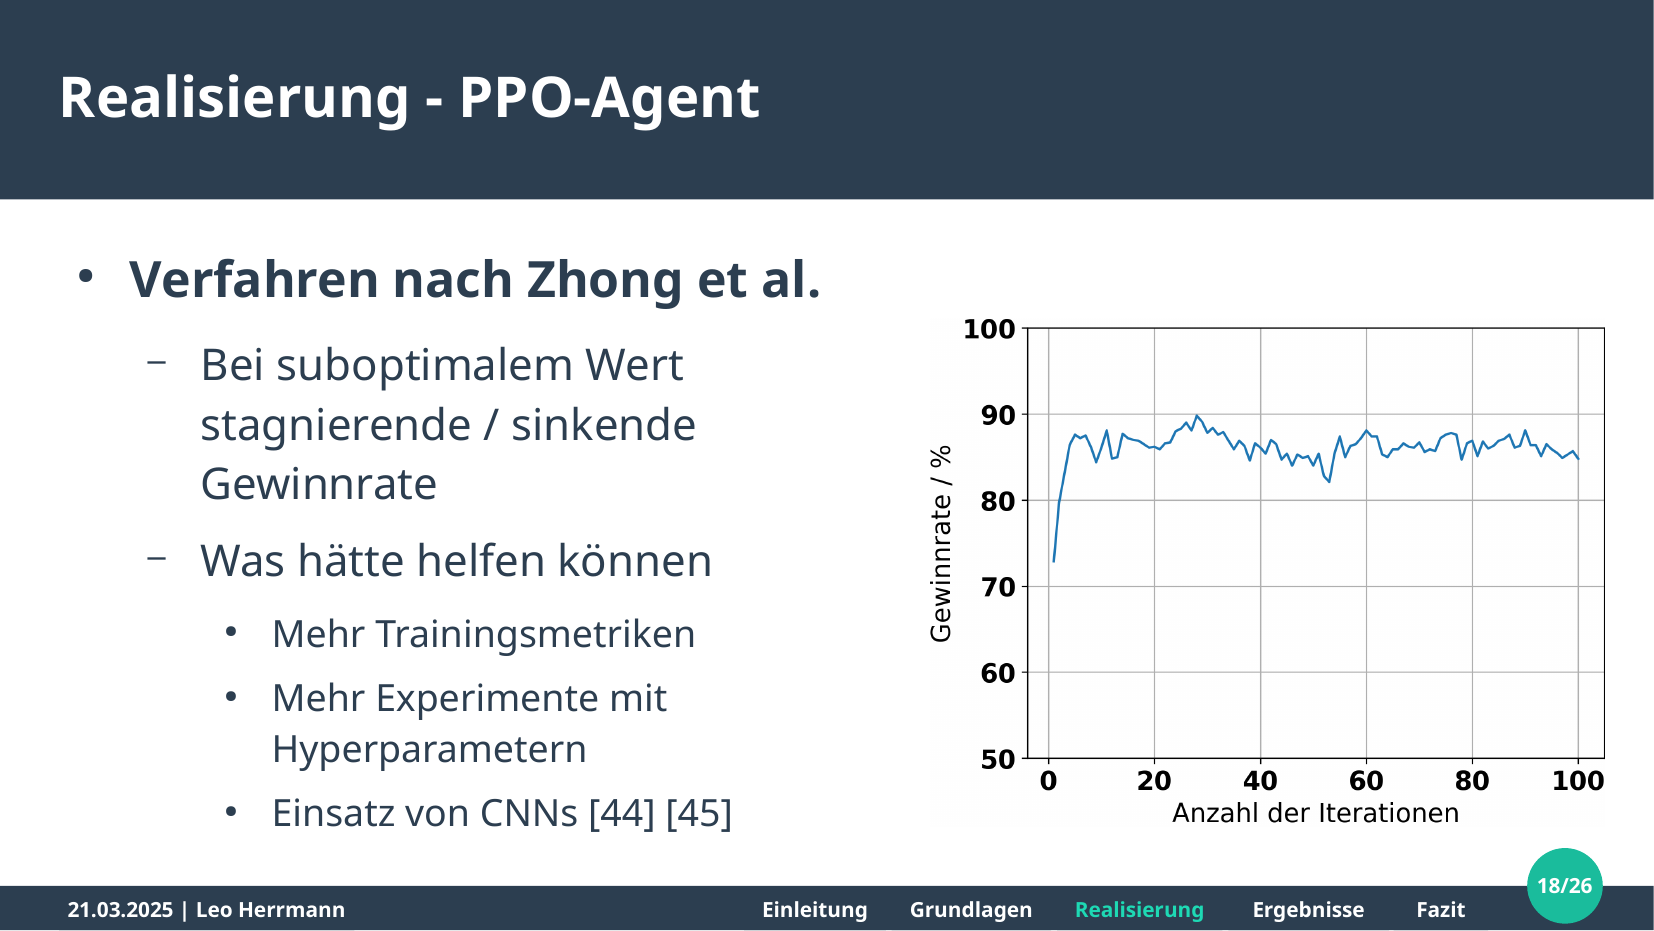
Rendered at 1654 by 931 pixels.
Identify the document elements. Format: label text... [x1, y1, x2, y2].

text_box Einleitung [744, 888, 886, 931]
text_box Grundlagen [891, 888, 1052, 931]
text_box Ergebnisse [1228, 888, 1389, 931]
text_box Fazit [1393, 888, 1489, 931]
title Realisierung - PPO-Agent [59, 37, 1595, 156]
picture [930, 318, 1605, 827]
list Verfahren nach Zhong et al. Bei suboptimalem Wert stagnierende / sinkende Gewinnrate Was hätte helfen können Mehr Trainingsmetriken Mehr Experimente mit Hyperparametern Einsatz von CNNs [44] [45] [59, 243, 975, 864]
text_box Realisierung [1057, 888, 1223, 931]
